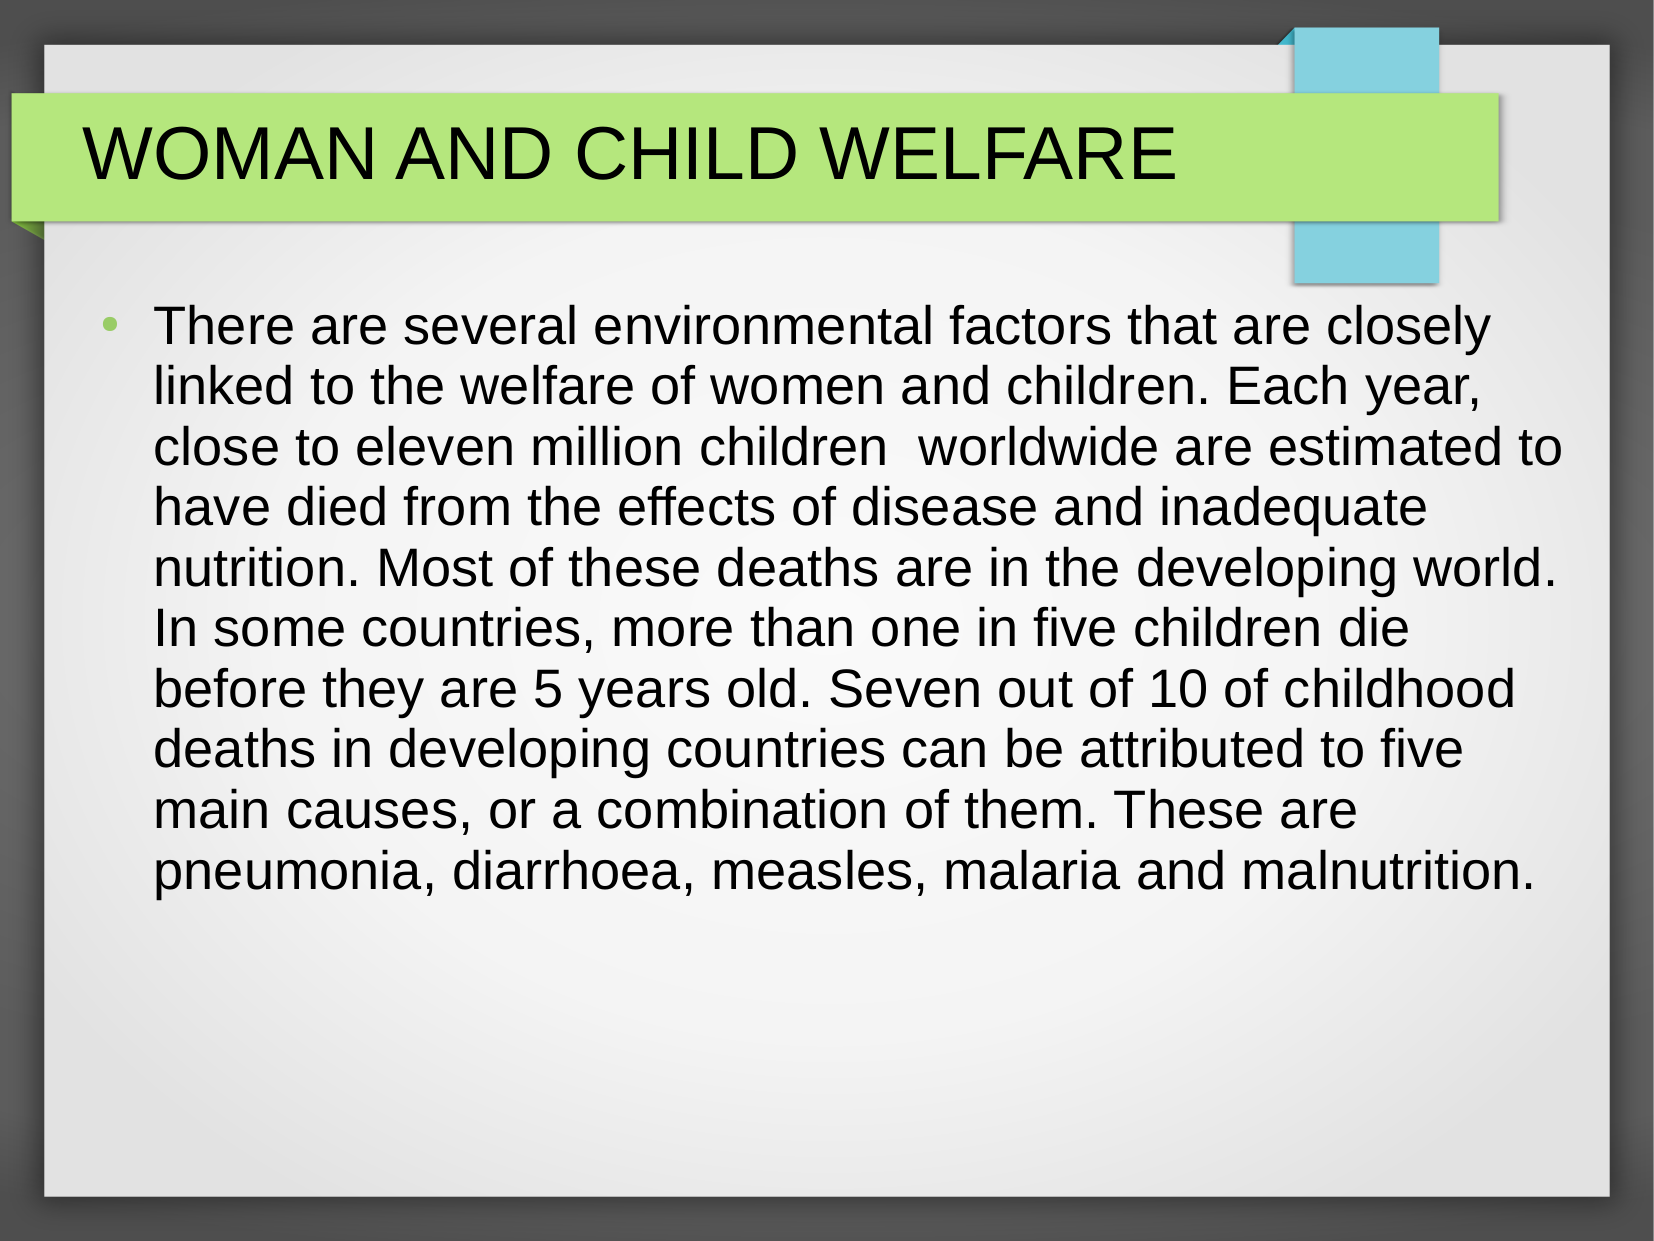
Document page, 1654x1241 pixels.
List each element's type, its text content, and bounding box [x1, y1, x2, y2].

picture [0, 0, 1654, 1241]
list There are several environmental factors that are closely linked to the welfare of women and children. Each year, close to eleven million children worldwide are estimated to have died from the effects of disease and inadequate nutrition. Most of these deaths are in the developing world. In some countries, more than one in five children die before they are 5 years old. Seven out of 10 of childhood deaths in developing countries can be attributed to five main causes, or a combination of them. These are pneumonia, diarrhoea, measles, malaria and malnutrition. [82, 295, 1571, 1015]
title WOMAN AND CHILD WELFARE [82, 94, 1264, 213]
